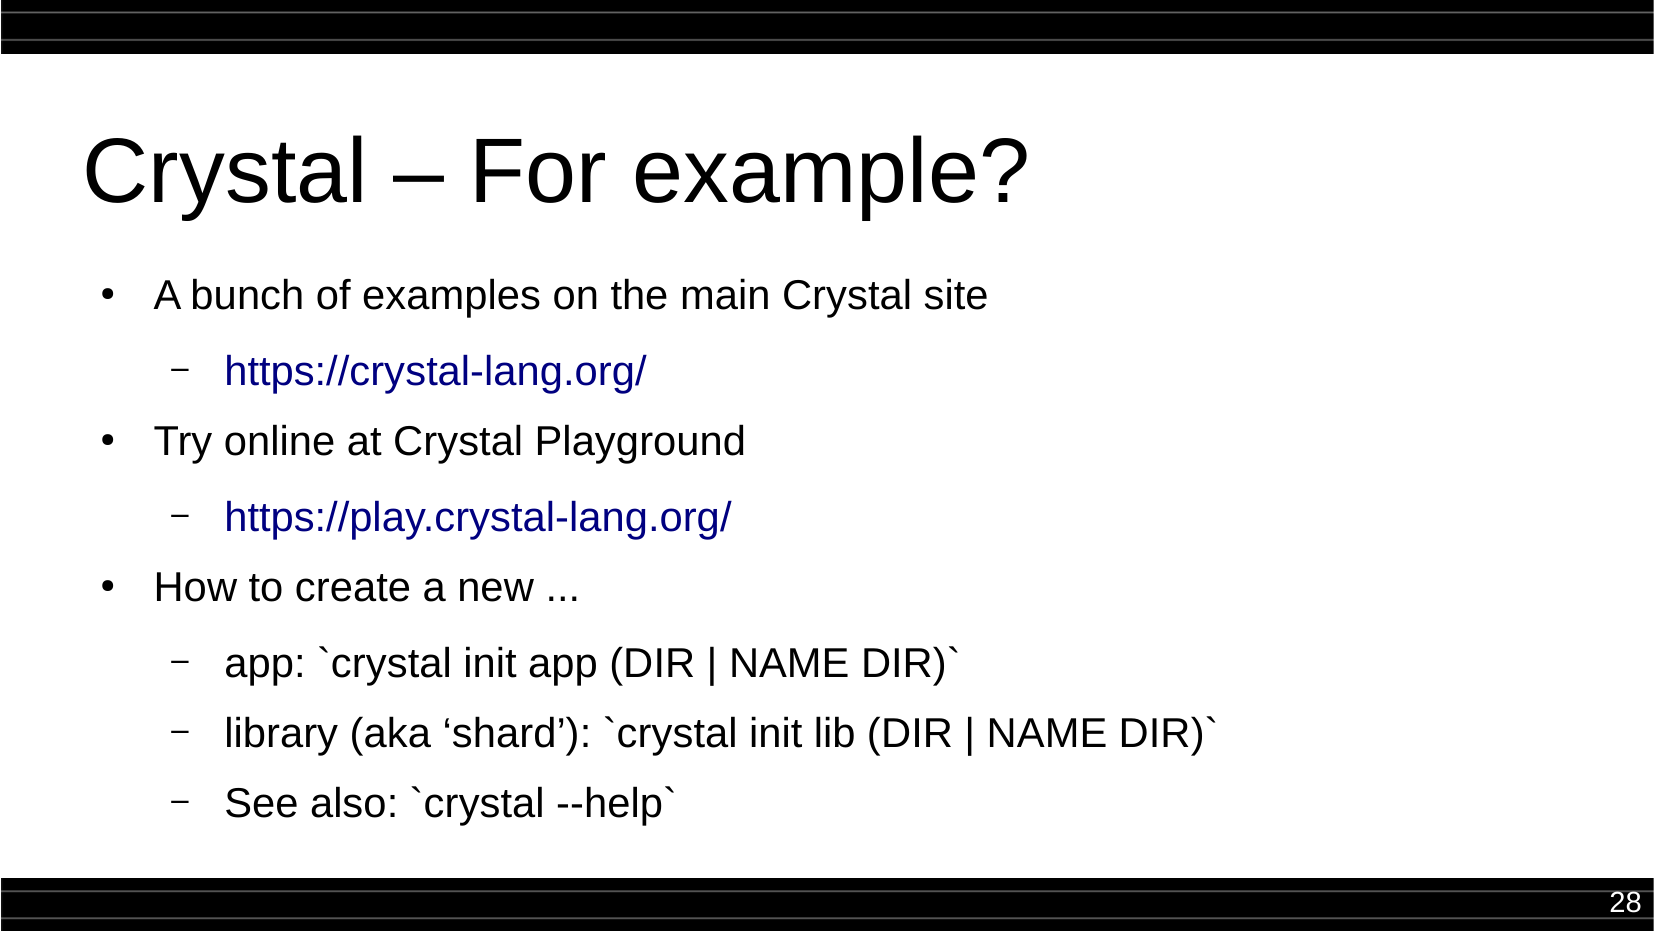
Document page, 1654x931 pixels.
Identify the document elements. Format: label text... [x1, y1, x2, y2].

picture [1, 878, 1654, 931]
list A bunch of examples on the main Crystal site https://crystal-lang.org/ Try online at Crystal Playground https://play.crystal-lang.org/ How to create a new ... app: `crystal init app (DIR | NAME DIR)` library (aka ‘shard’): `crystal init lib (DIR | NAME DIR)` See also: `crystal --help` [82, 271, 1571, 851]
title Crystal – For example? [82, 92, 1571, 249]
picture [1, 0, 1654, 54]
